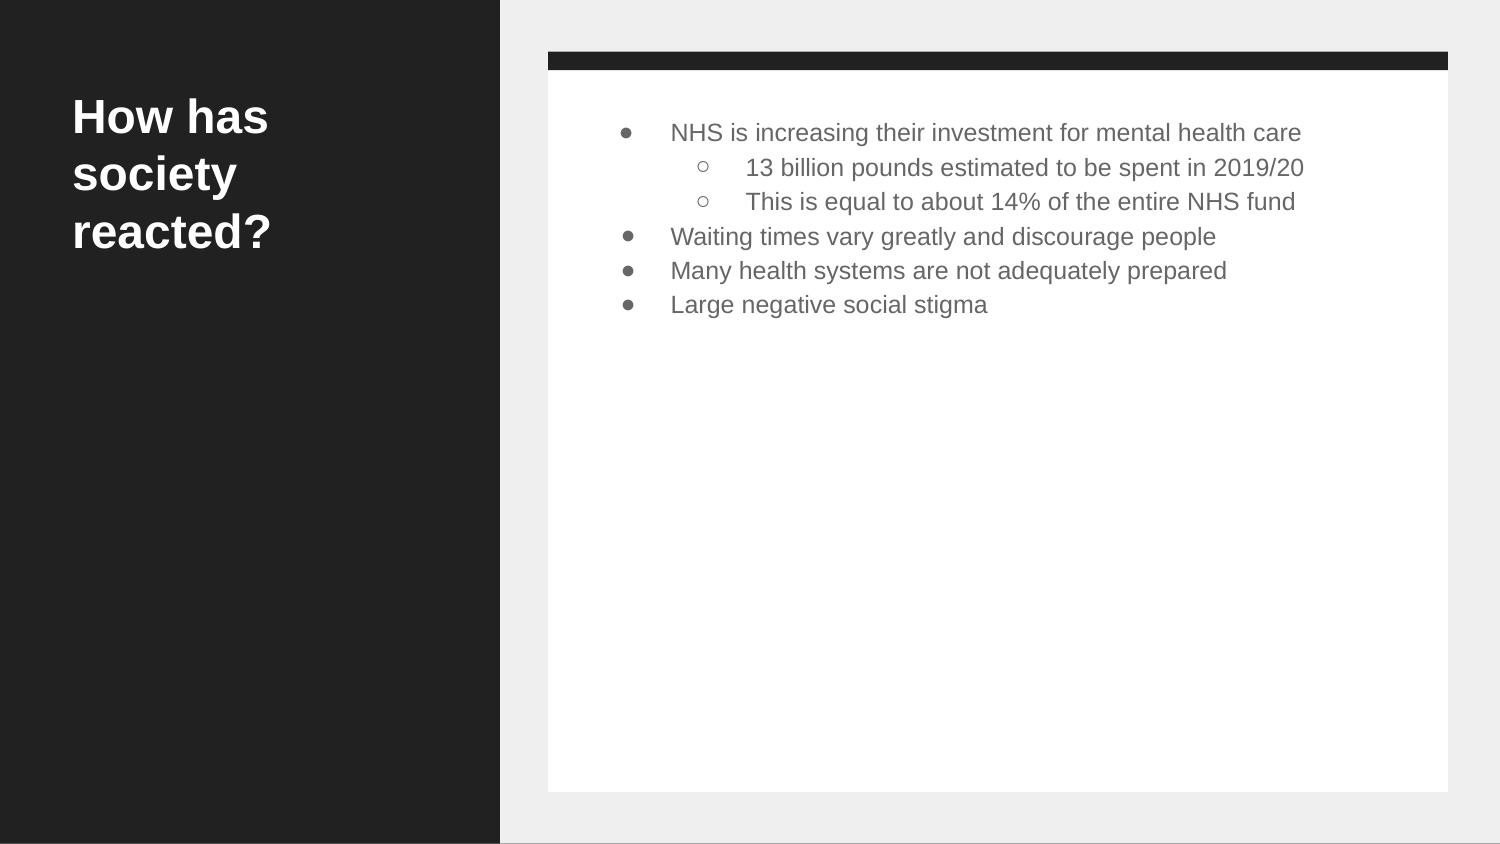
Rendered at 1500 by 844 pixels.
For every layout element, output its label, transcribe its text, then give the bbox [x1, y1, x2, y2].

title How has society reacted? [57, 70, 443, 792]
list NHS is increasing their investment for mental health care 13 billion pounds estimated to be spent in 2019/20 This is equal to about 14% of the entire NHS fund Waiting times vary greatly and discourage people Many health systems are not adequately prepared Large negative social stigma [580, 97, 1416, 756]
